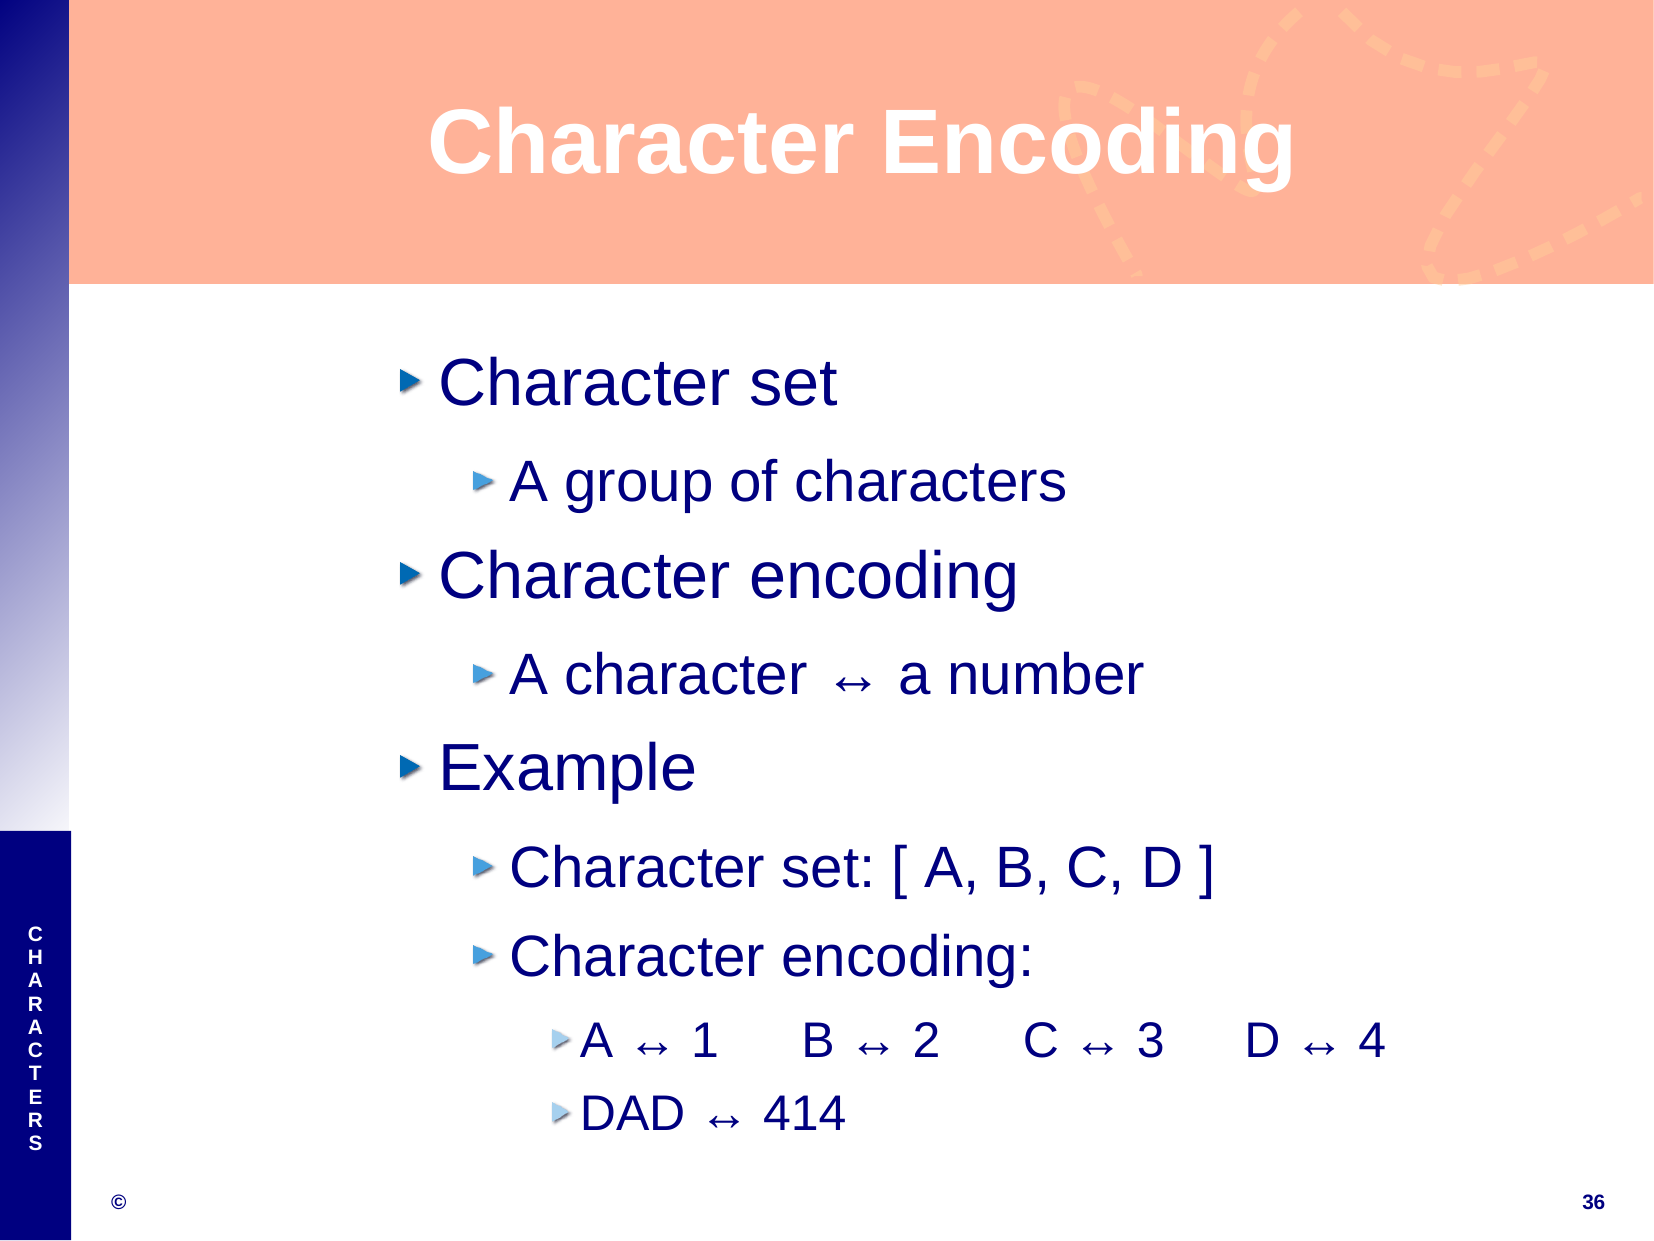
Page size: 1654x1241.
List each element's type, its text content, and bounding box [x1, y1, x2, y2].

text_box C H A R A C T E R S [0, 830, 71, 1241]
list Character set A group of characters Character encoding A character ↔ a number Example Character set: [ A, B, C, D ] Character encoding: A ↔ 1 B ↔ 2 C ↔ 3 D ↔ 4 DAD ↔ 414 [367, 344, 1418, 1166]
title Character Encoding [109, 37, 1617, 246]
